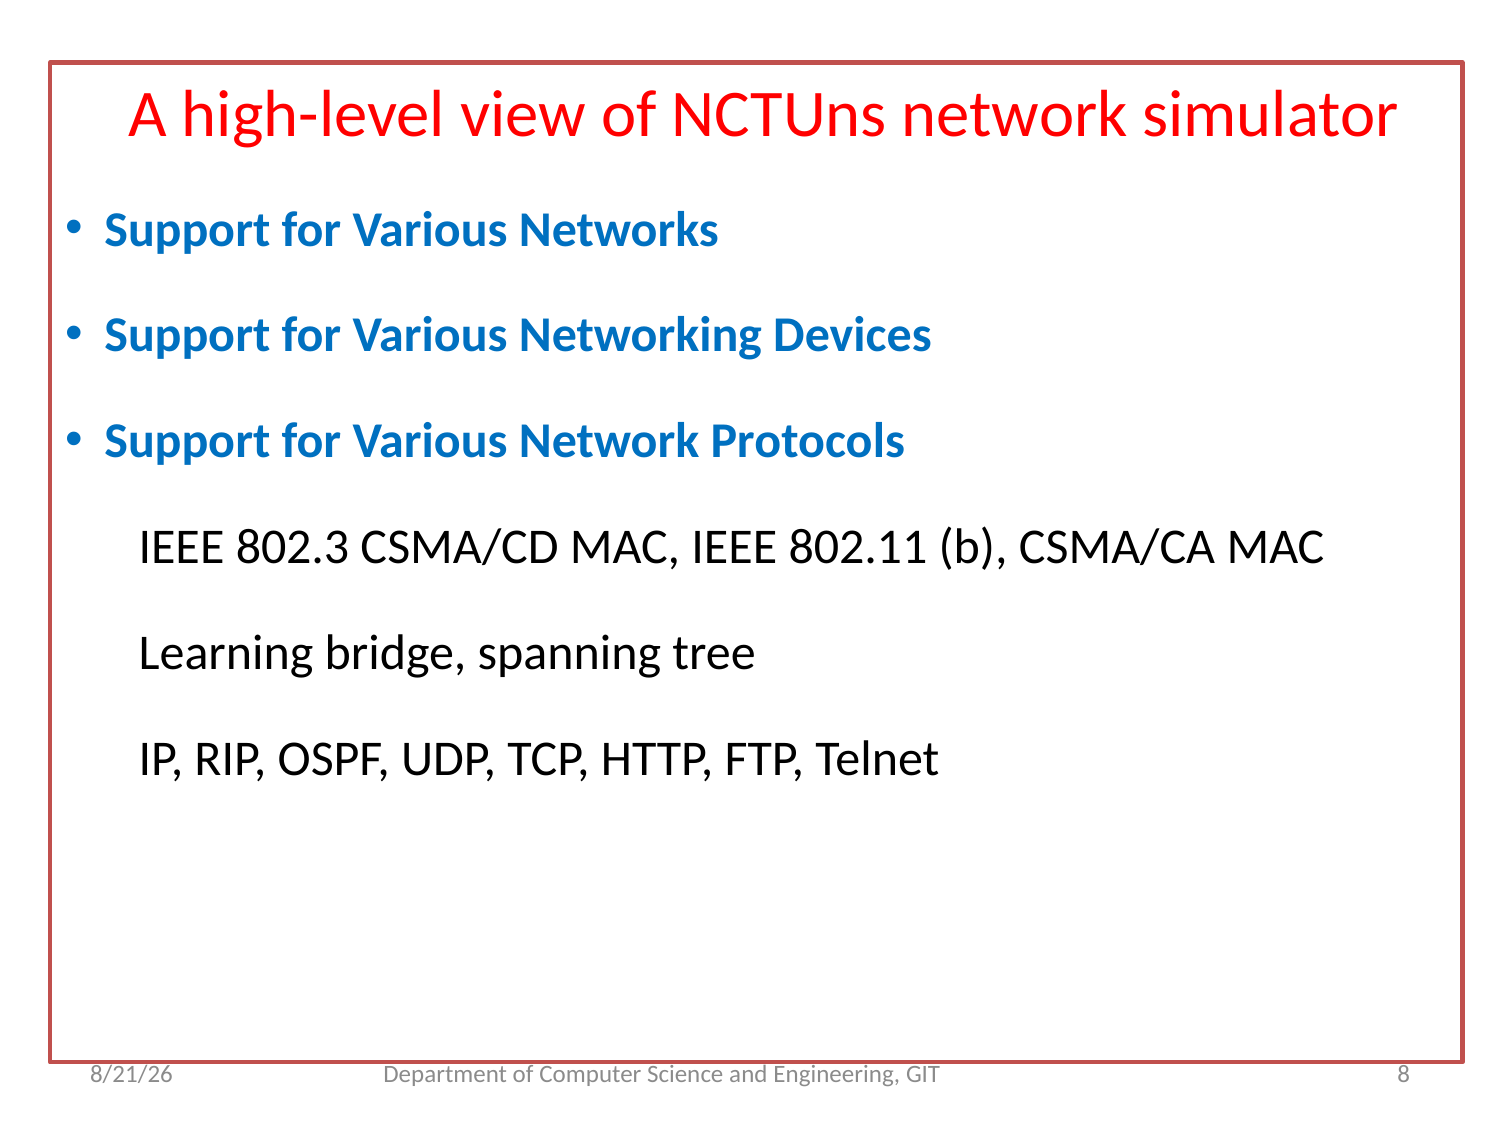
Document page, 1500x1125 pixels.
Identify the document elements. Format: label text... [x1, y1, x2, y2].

text_box Department of Computer Science and Engineering, GIT [300, 1042, 1025, 1103]
text_box 9/19/18 [75, 1042, 300, 1103]
slide_number <number> [1074, 1042, 1425, 1103]
subtitle A high-level view of NCTUns network simulator Support for Various Networks Support for Various Networking Devices Support for Various Network Protocols IEEE 802.3 CSMA/CD MAC, IEEE 802.11 (b), CSMA/CA MAC Learning bridge, spanning tree IP, RIP, OSPF, UDP, TCP, HTTP, FTP, Telnet [50, 62, 1463, 1063]
